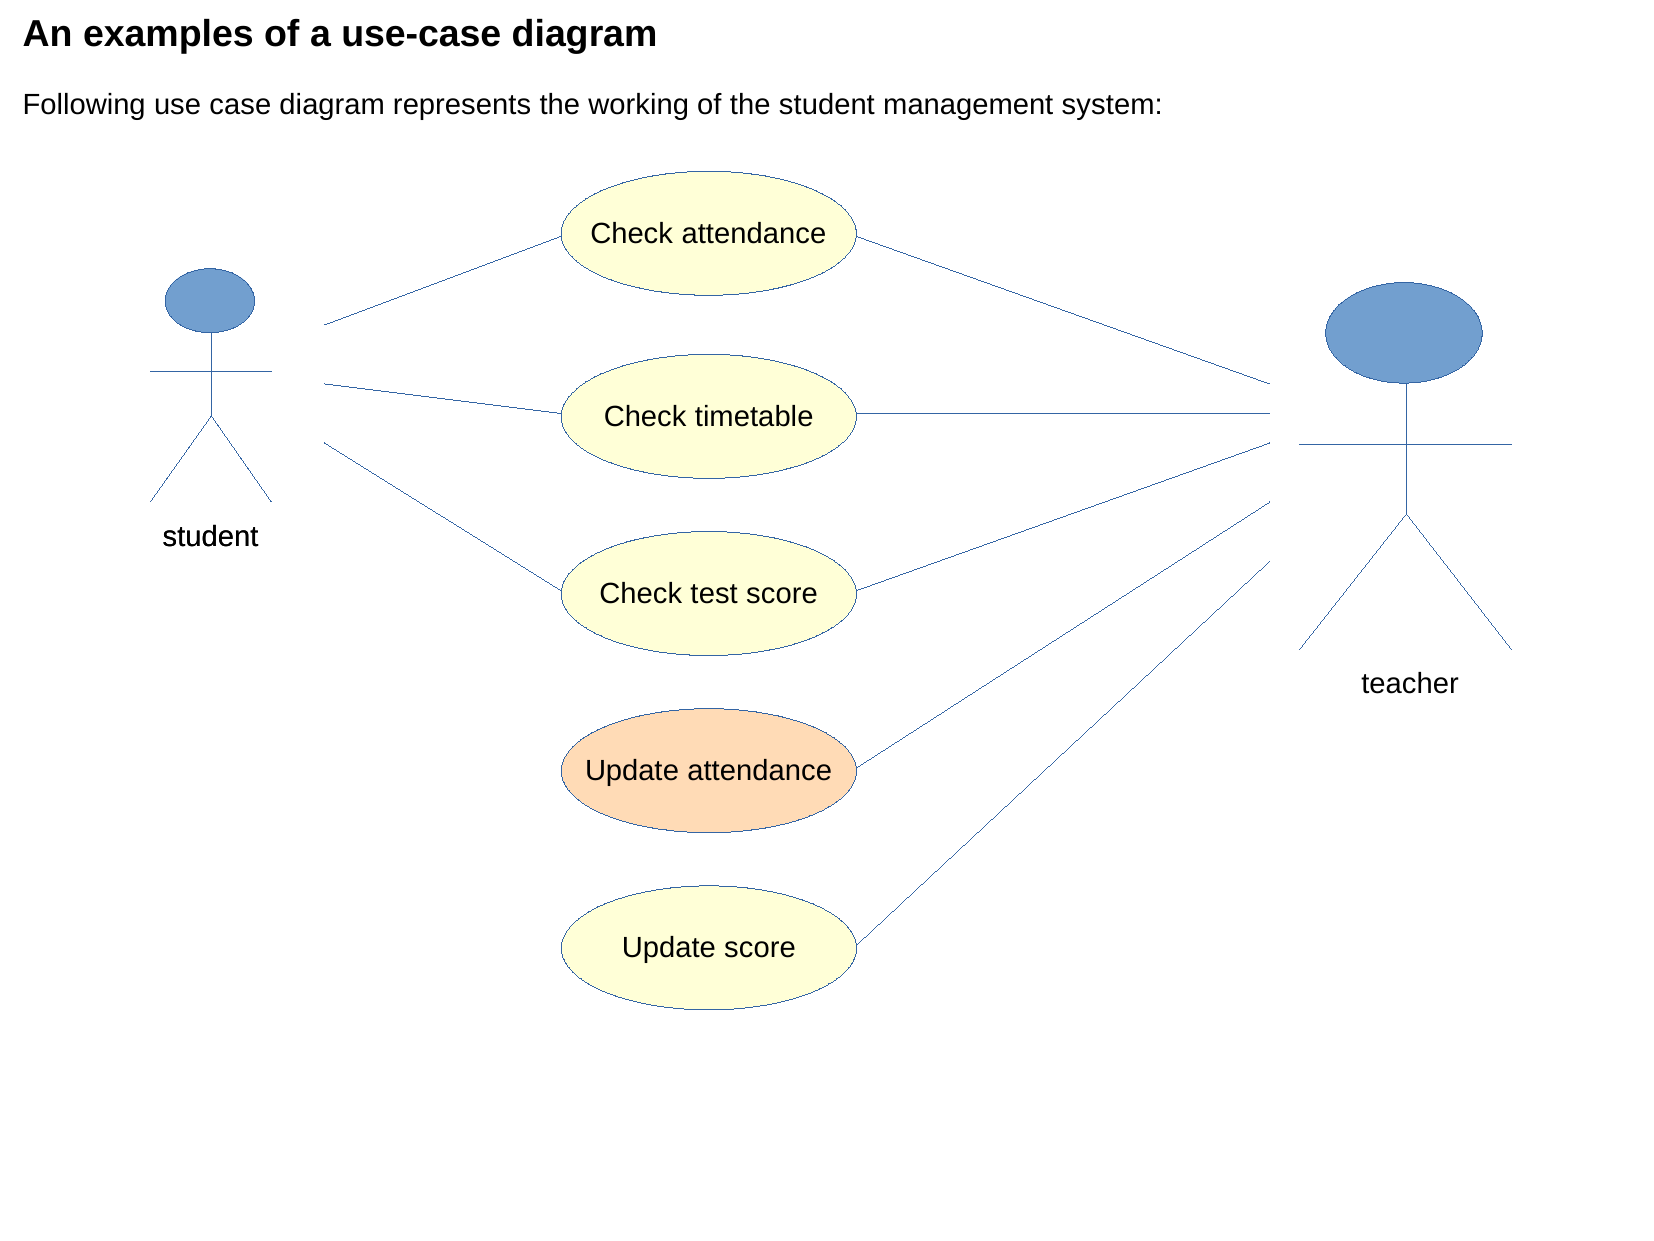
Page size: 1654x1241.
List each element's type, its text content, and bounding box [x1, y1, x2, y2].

text_box teacher [1346, 643, 1495, 725]
text_box Check attendance [561, 171, 857, 296]
text_box Update attendance [561, 708, 857, 833]
text_box [165, 268, 255, 333]
text_box [1325, 282, 1483, 384]
text_box Update score [561, 885, 857, 1010]
text_box An examples of a use-case diagram Following use case diagram represents the working of the student management system: [7, 5, 1641, 128]
text_box Check test score [561, 531, 857, 656]
text_box student [147, 496, 296, 577]
text_box Check timetable [561, 354, 857, 479]
